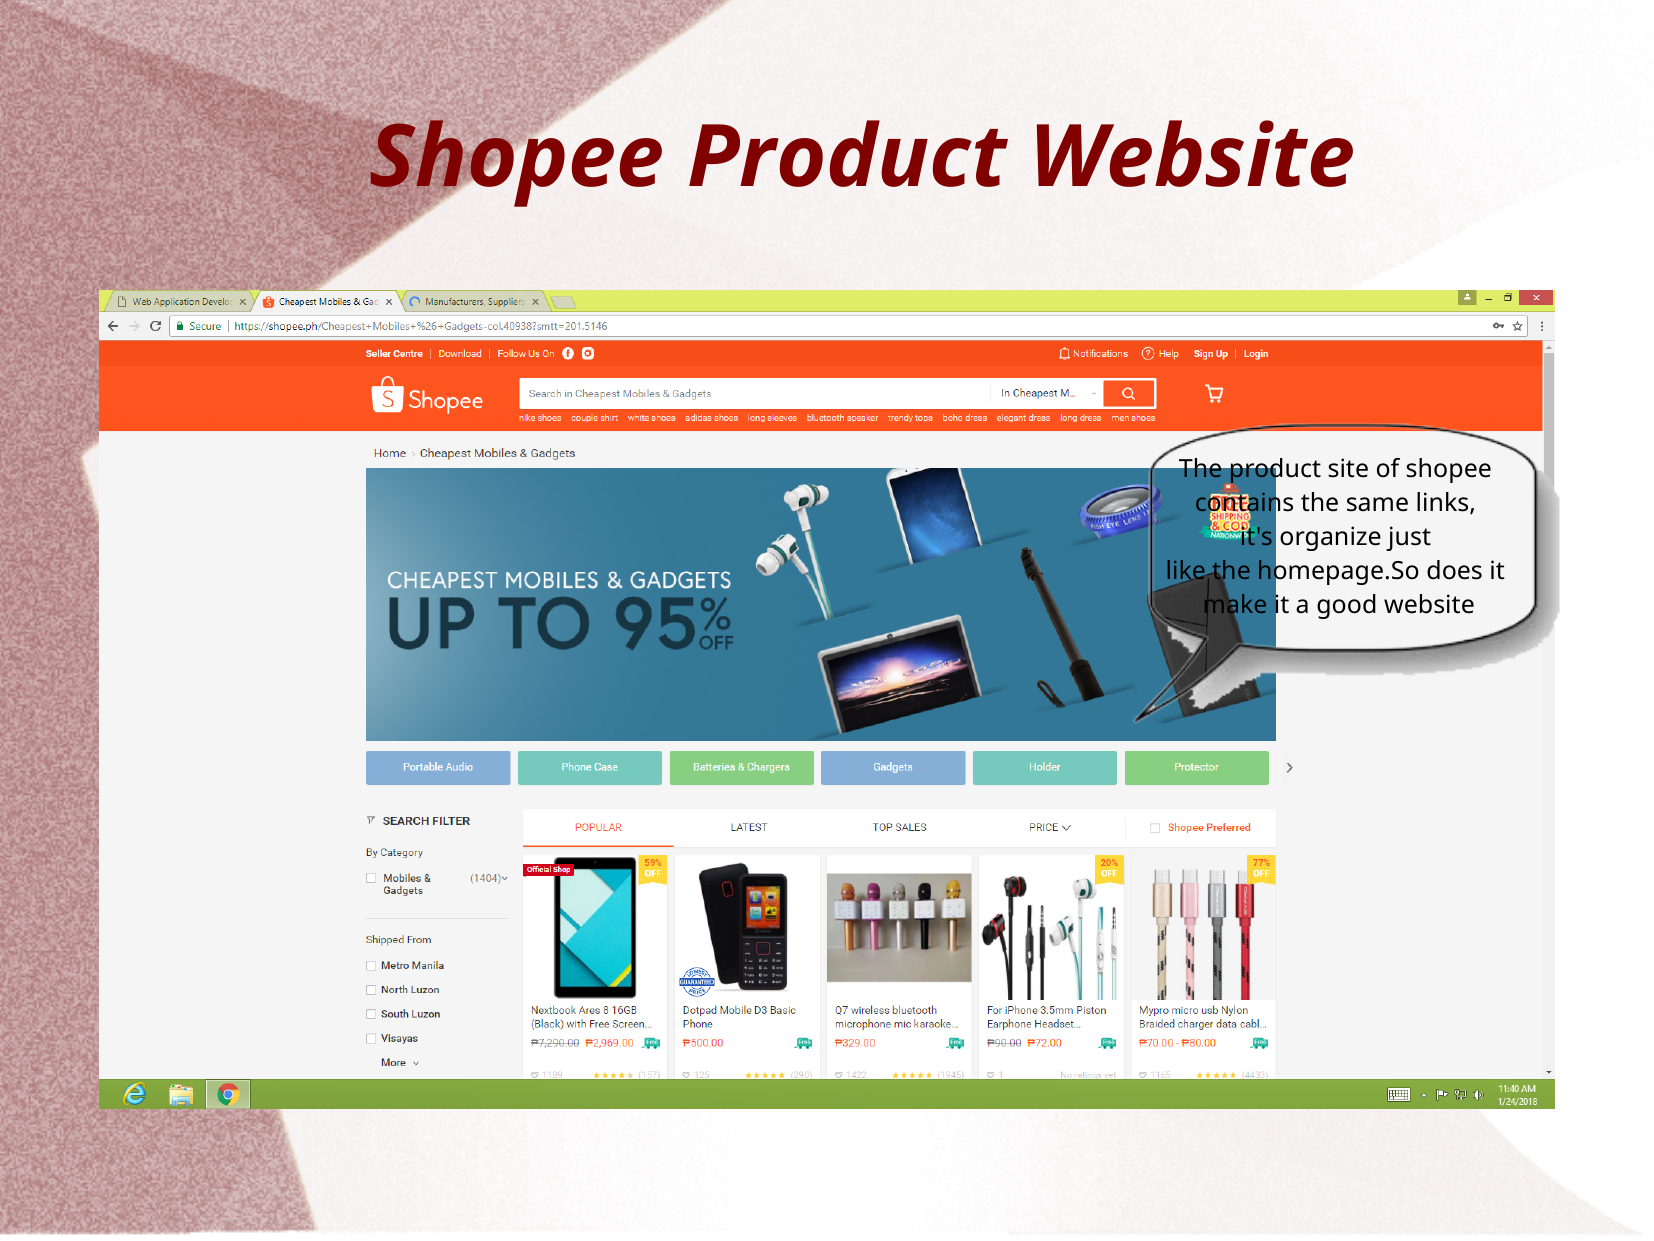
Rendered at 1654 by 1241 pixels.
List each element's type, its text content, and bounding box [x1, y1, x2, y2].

picture [0, 0, 1654, 1241]
title Shopee Product Website [118, 49, 1607, 257]
